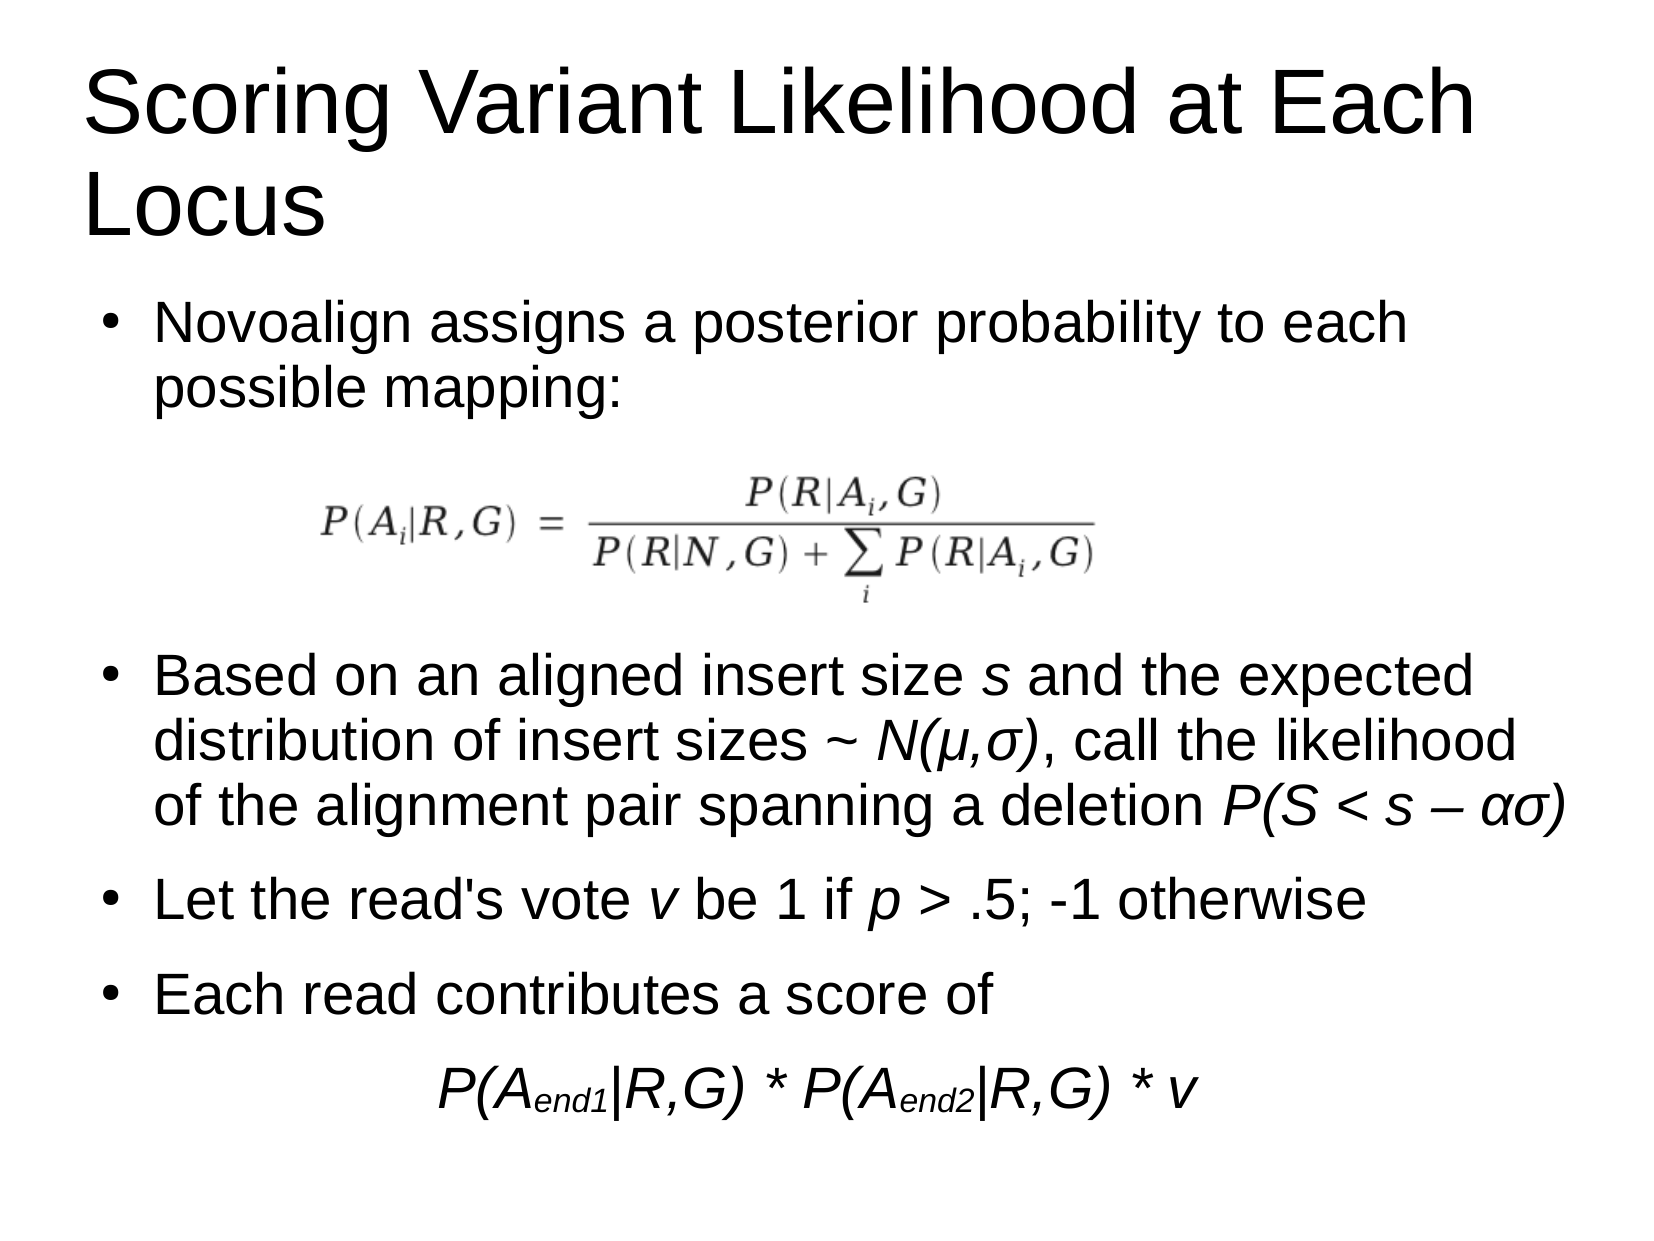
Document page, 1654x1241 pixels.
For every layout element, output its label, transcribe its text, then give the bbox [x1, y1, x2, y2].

title Scoring Variant Likelihood at Each Locus [82, 49, 1571, 257]
picture [300, 461, 1137, 611]
list Novoalign assigns a posterior probability to each possible mapping: Based on an aligned insert size s and the expected distribution of insert sizes ~ N(μ,σ), call the likelihood of the alignment pair spanning a deletion P(S < s – ασ) Let the read's vote v be 1 if p > .5; -1 otherwise Each read contributes a score of P(Aend1|R,G) * P(Aend2|R,G) * v [82, 290, 1571, 1140]
